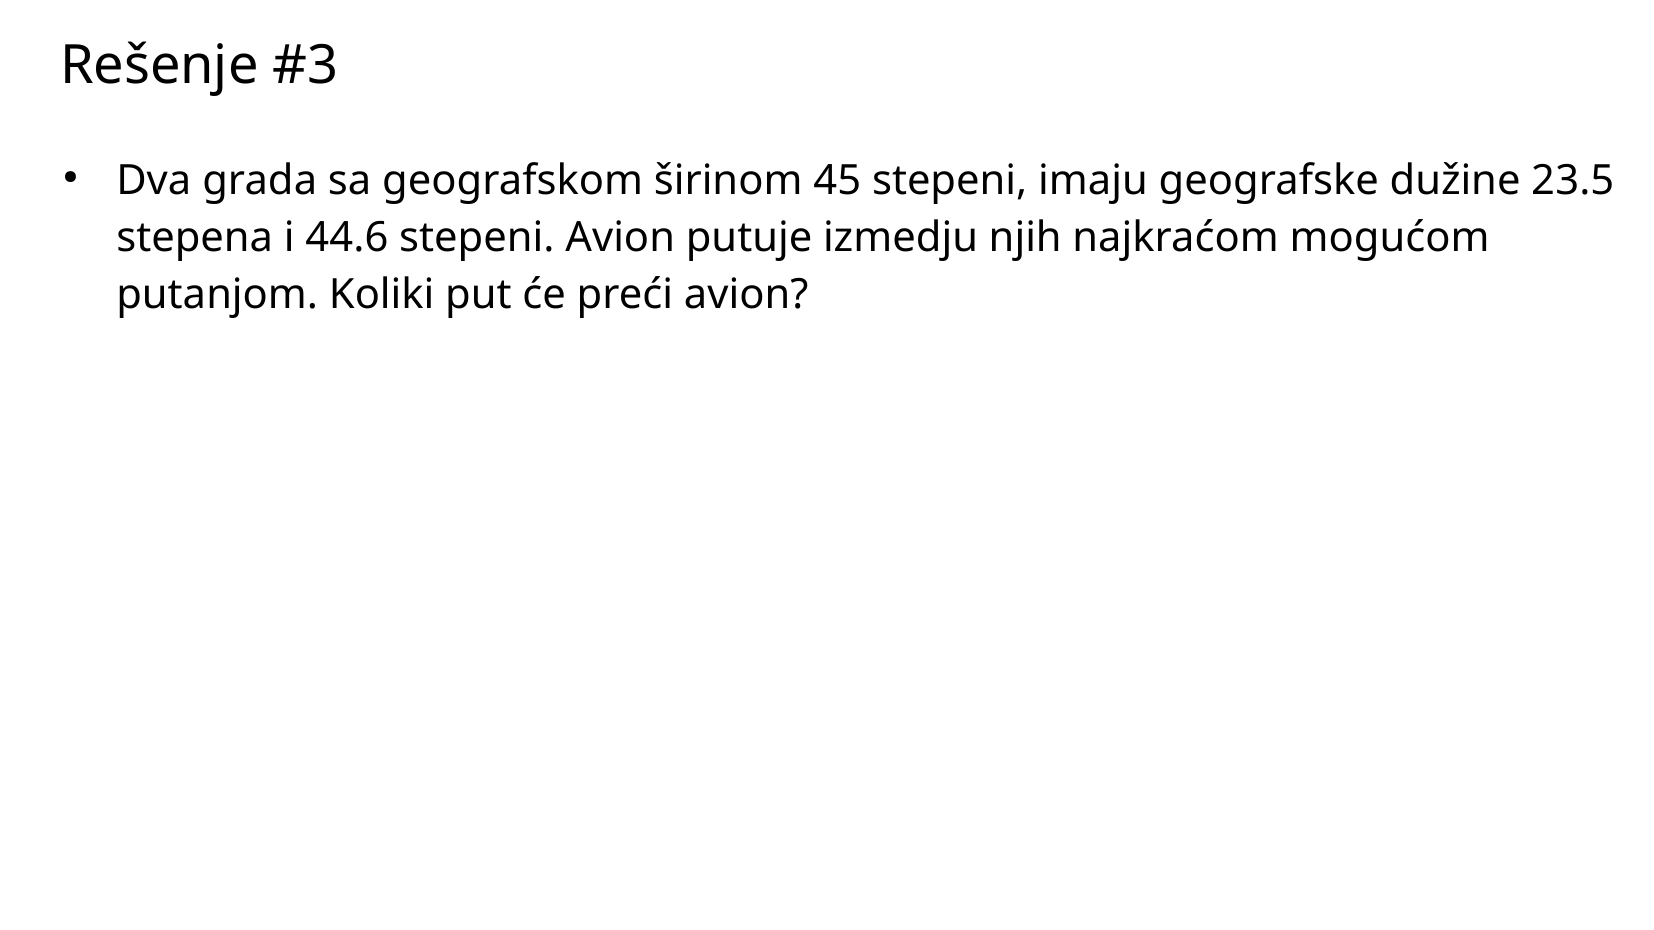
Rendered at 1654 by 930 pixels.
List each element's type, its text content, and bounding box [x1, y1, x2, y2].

title Rešenje #3 [59, 13, 1648, 113]
list Dva grada sa geografskom širinom 45 stepeni, imaju geografske dužine 23.5 stepena i 44.6 stepeni. Avion putuje izmedju njih najkraćom mogućom putanjom. Koliki put će preći avion? [45, 149, 1635, 880]
